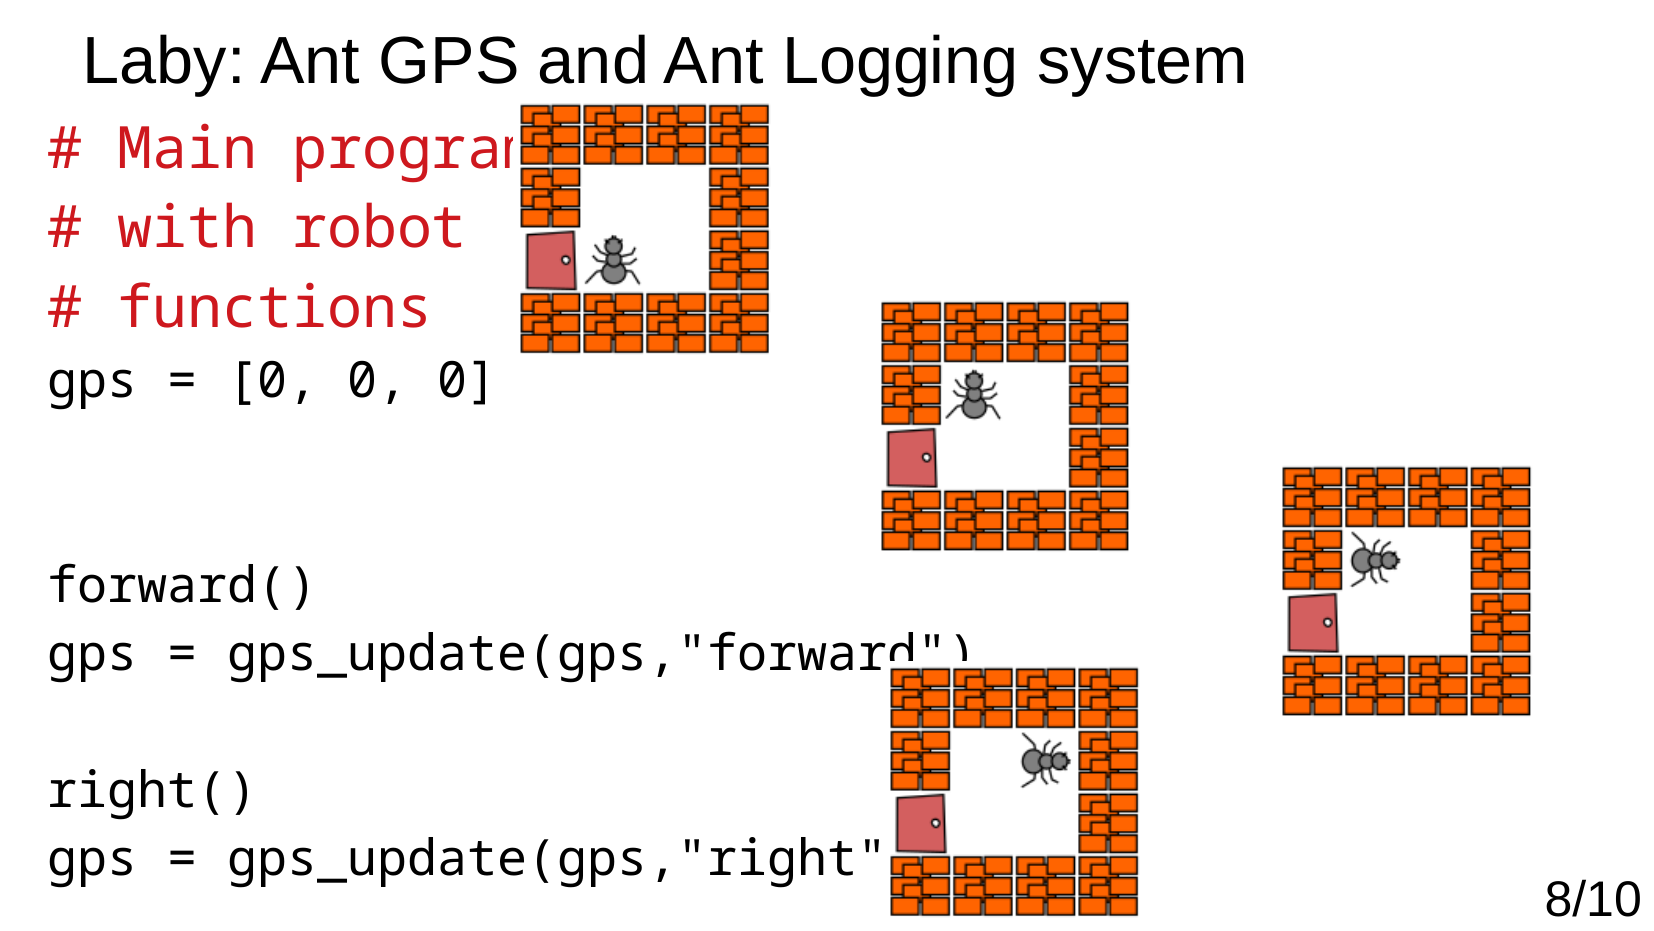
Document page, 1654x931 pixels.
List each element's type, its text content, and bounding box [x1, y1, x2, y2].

picture [1275, 460, 1540, 725]
picture [883, 661, 1146, 927]
picture [874, 295, 1138, 560]
picture [513, 96, 780, 361]
subtitle # Main program # with robot # functions gps = [0, 0, 0] forward() gps = gps_update(gps,"forward") right() gps = gps_update(gps,"right") forward() gps = gps_update(gps,"forward") [47, 106, 1654, 922]
title Laby: Ant GPS and Ant Logging system [82, 22, 1571, 98]
title 8/10 [1523, 871, 1642, 931]
